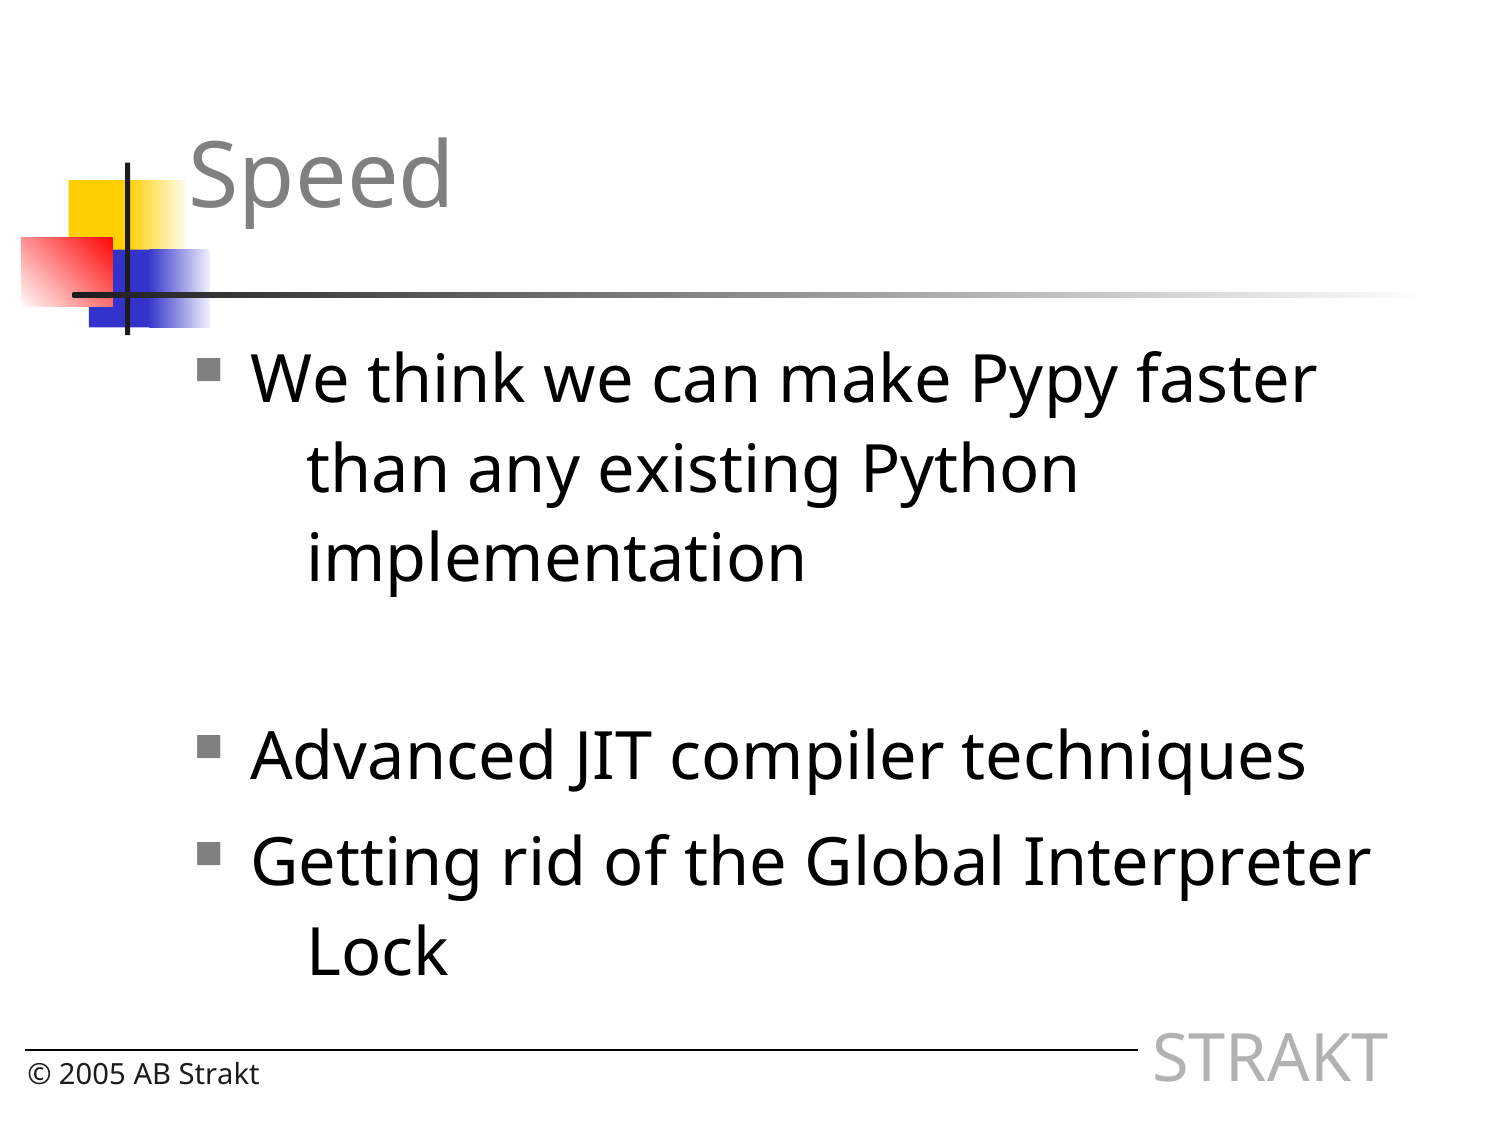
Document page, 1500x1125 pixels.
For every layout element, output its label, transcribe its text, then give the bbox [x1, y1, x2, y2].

title Speed [188, 53, 1468, 289]
list We think we can make Pypy faster than any existing Python implementation Advanced JIT compiler techniques Getting rid of the Global Interpreter Lock [193, 331, 1469, 1007]
